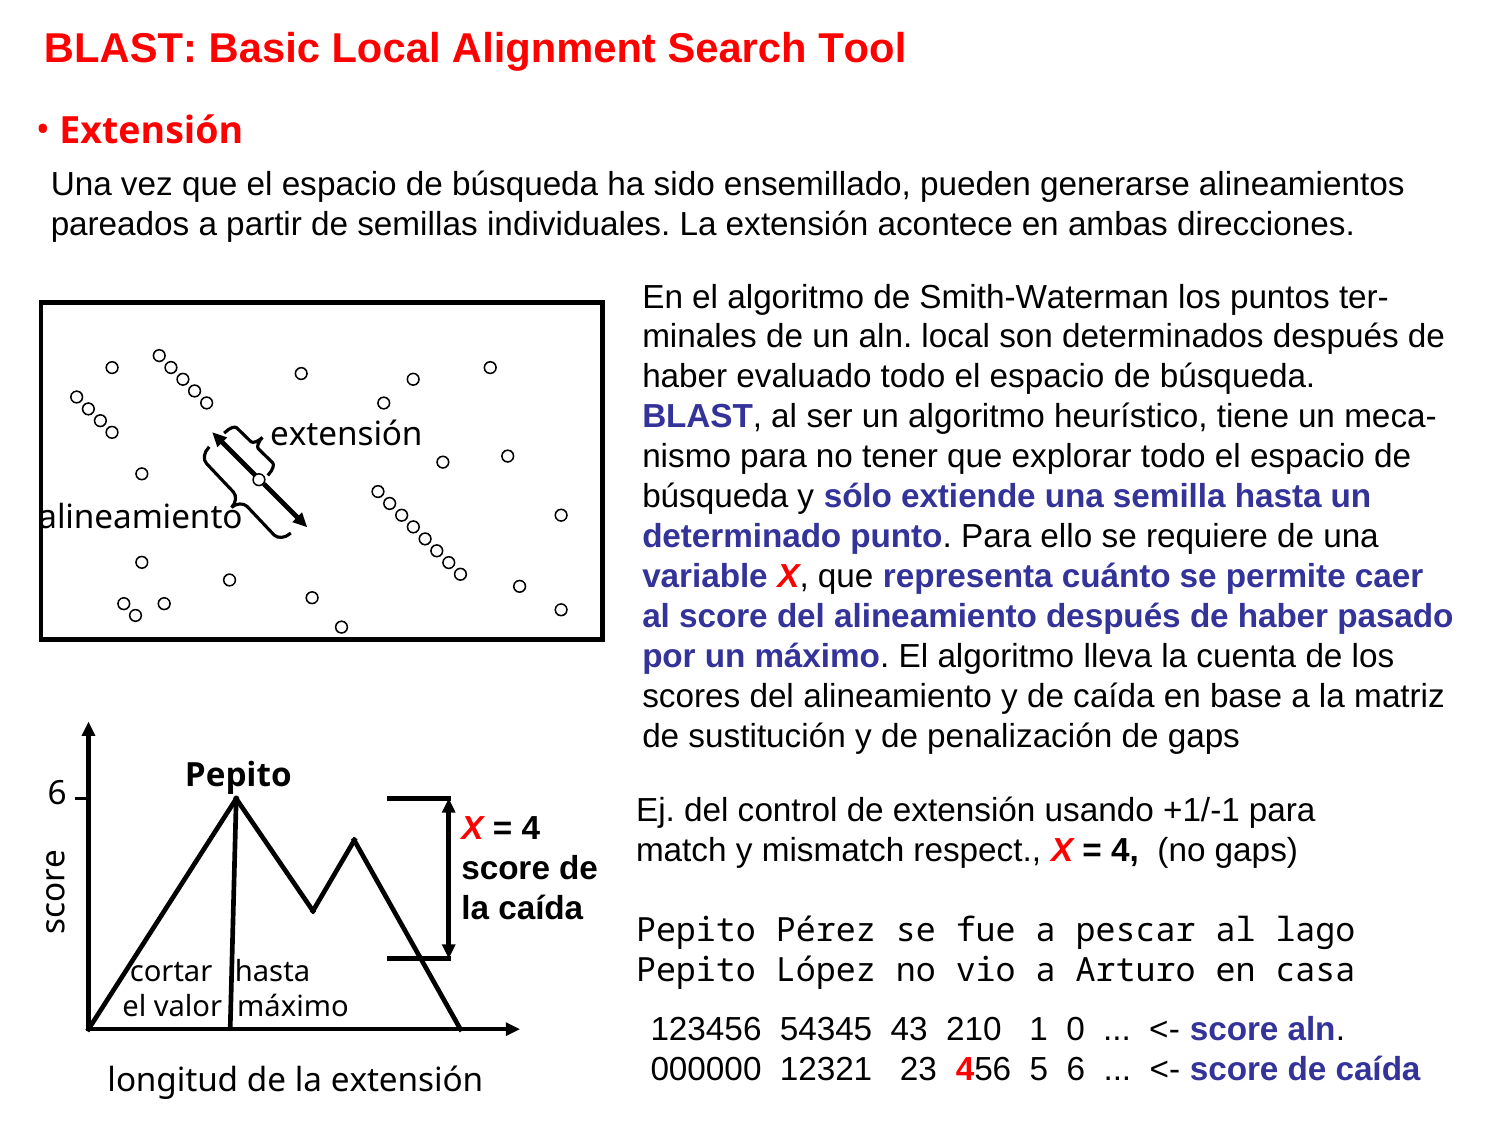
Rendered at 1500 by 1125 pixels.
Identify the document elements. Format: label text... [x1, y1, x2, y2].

text_box 123456 54345 43 210 1 0 ... <- score aln. 000000 12321 23 456 5 6 ... <- score de caída [635, 999, 1436, 1095]
text_box longitud de la extensión [92, 1050, 499, 1107]
text_box Una vez que el espacio de búsqueda ha sido ensemillado, pueden generarse alineamientos pareados a partir de semillas individuales. La extensión acontece en ambas direcciones. [36, 154, 1422, 251]
text_box X = 4 score de la caída [446, 798, 614, 934]
text_box extensión [255, 404, 438, 461]
text_box alineamiento [23, 487, 258, 544]
text_box En el algoritmo de Smith-Waterman los puntos ter- minales de un aln. local son determinados después de haber evaluado todo el espacio de búsqueda. BLAST, al ser un algoritmo heurístico, tiene un meca- nismo para no tener que explorar todo el espacio de búsqueda y sólo extiende una semilla hasta un determinado punto. Para ello se requiere de una variable X, que representa cuánto se permite caer al score del alineamiento después de haber pasado por un máximo. El algoritmo lleva la cuenta de los scores del alineamiento y de caída en base a la matriz de sustitución y de penalización de gaps [627, 267, 1471, 762]
text_box score [23, 834, 79, 949]
text_box cortar hasta el valor máximo [107, 944, 365, 1030]
text_box Pepito [170, 745, 307, 801]
text_box 6 [32, 763, 82, 819]
text_box BLAST: Basic Local Alignment Search Tool [29, 13, 922, 79]
text_box Extensión [21, 97, 259, 159]
text_box Ej. del control de extensión usando +1/-1 para match y mismatch respect., X = 4, (no gaps) Pepito Pérez se fue a pescar al lago Pepito López no vio a Arturo en casa [621, 780, 1371, 996]
